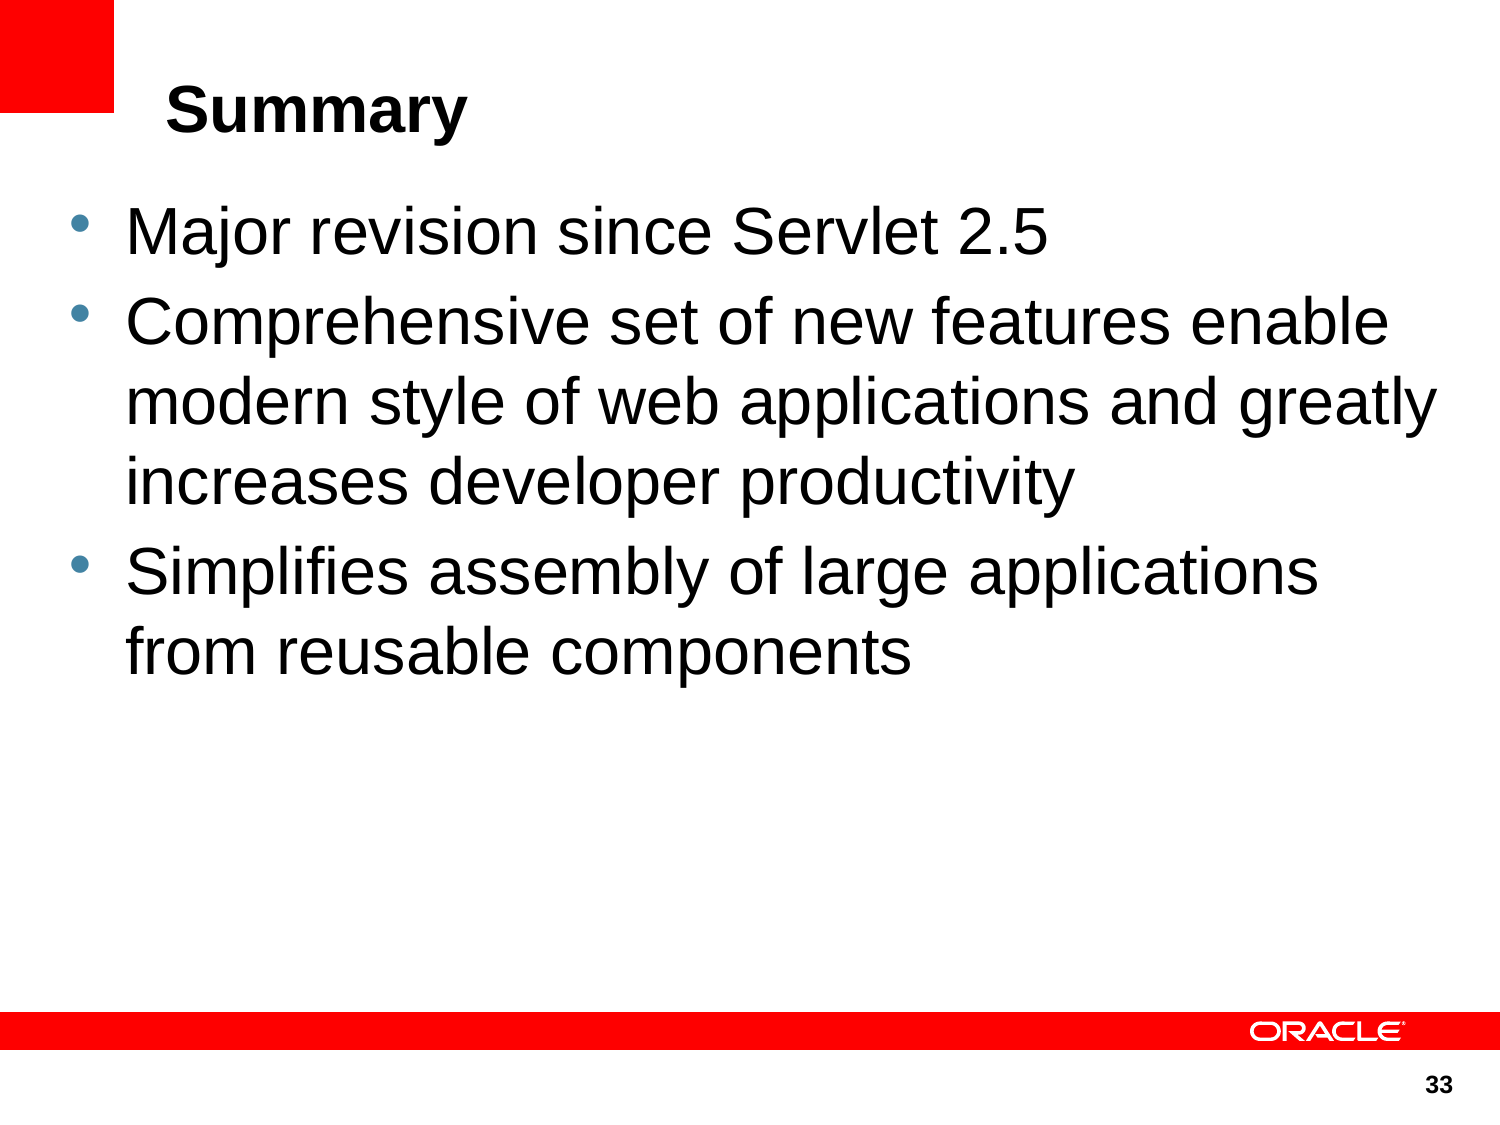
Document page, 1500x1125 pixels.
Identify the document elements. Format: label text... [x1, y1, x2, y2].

picture [0, 0, 114, 113]
picture [0, 1012, 1500, 1050]
list Major revision since Servlet 2.5 Comprehensive set of new features enable modern style of web applications and greatly increases developer productivity Simplifies assembly of large applications from reusable components [68, 187, 1463, 890]
title Summary [141, 65, 1500, 191]
